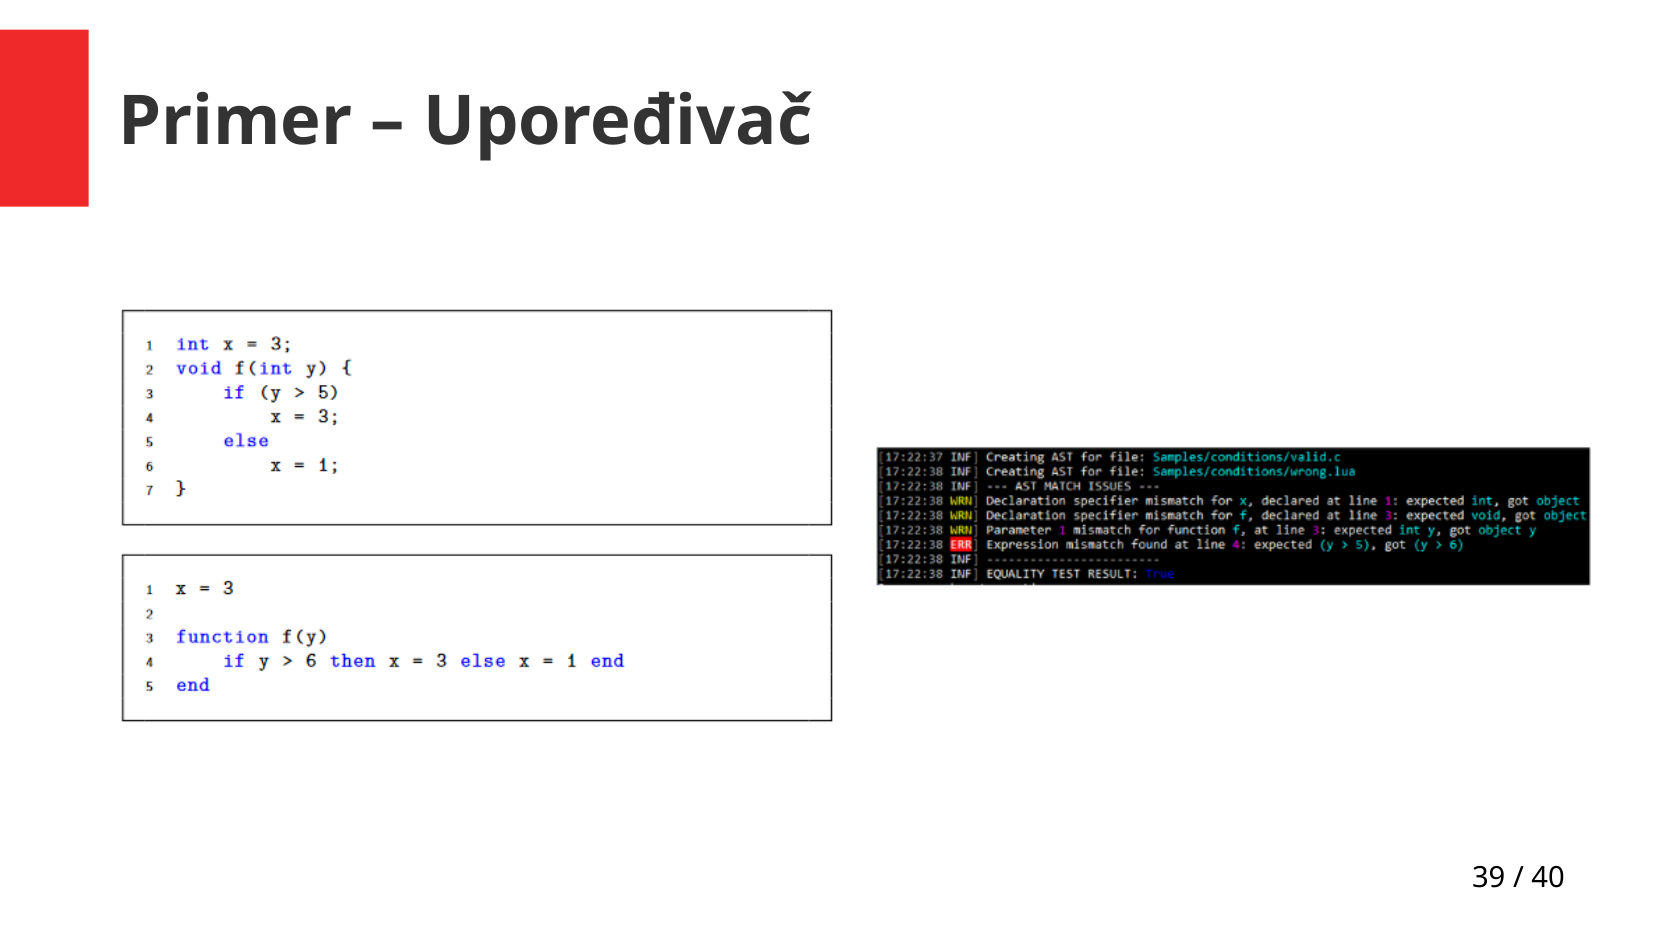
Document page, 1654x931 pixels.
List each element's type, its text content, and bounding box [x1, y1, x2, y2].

picture [118, 306, 839, 728]
title Primer – Upoređivač [118, 29, 1595, 207]
picture [874, 442, 1595, 591]
